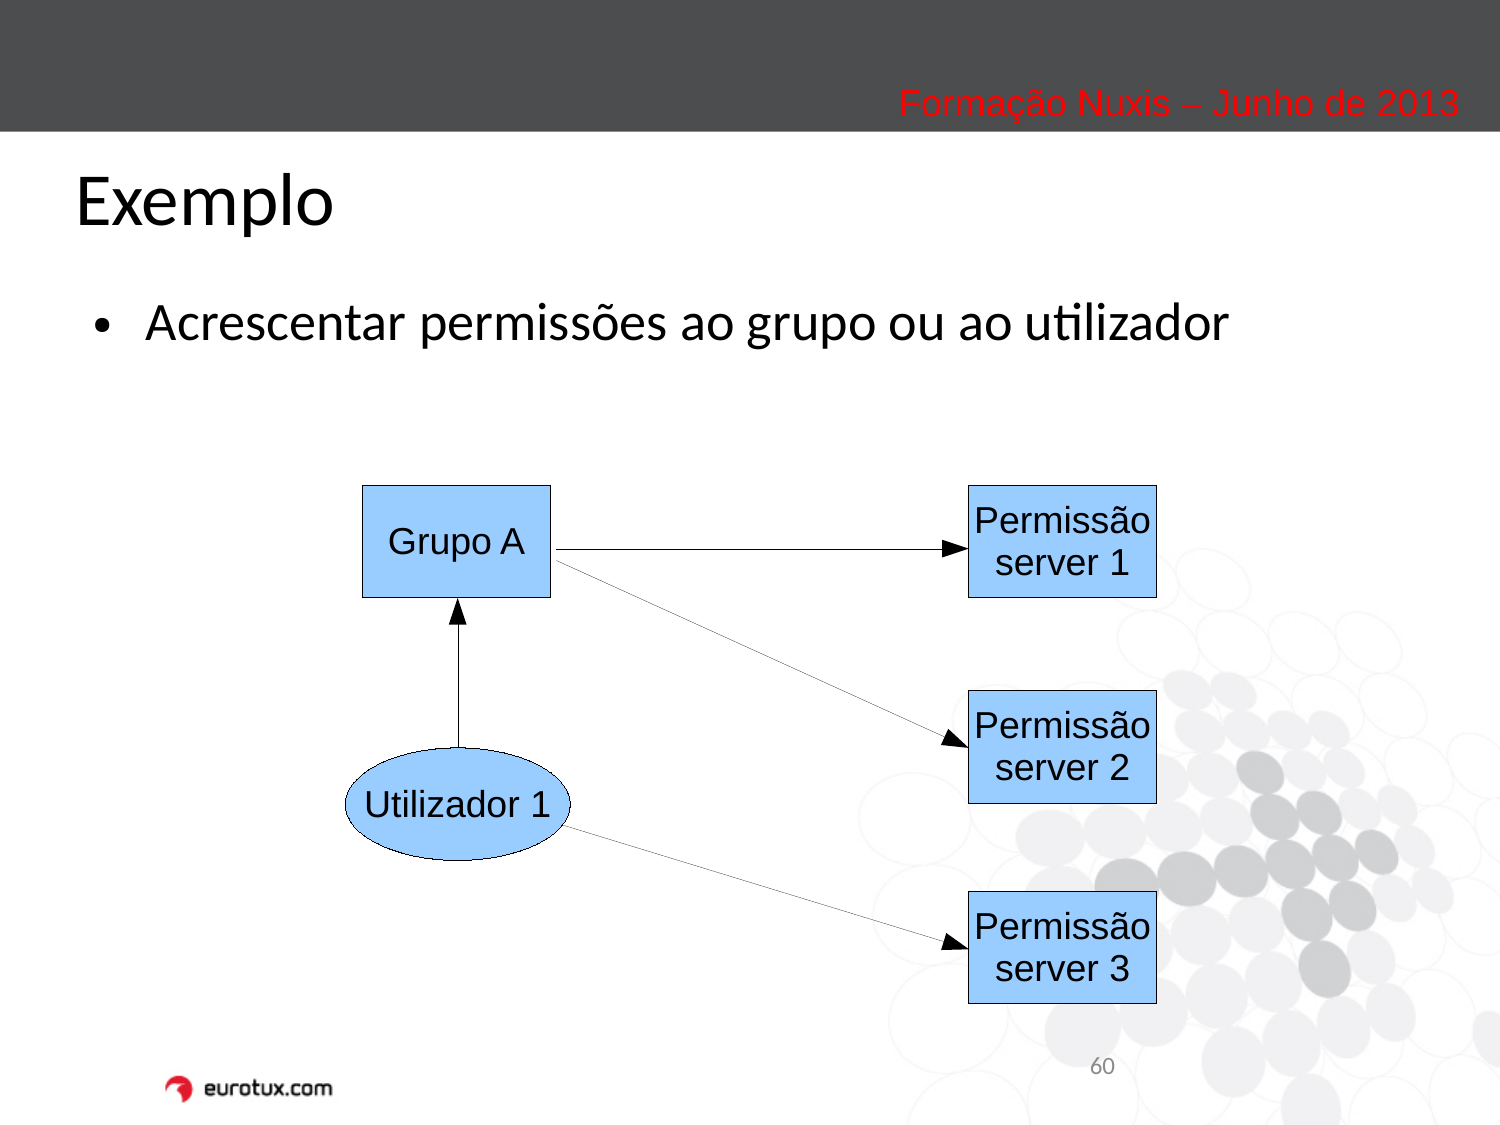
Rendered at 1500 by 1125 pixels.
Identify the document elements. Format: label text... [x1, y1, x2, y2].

text_box Permissão server 3 [968, 891, 1157, 1004]
list Acrescentar permissões ao grupo ou ao utilizador [75, 299, 1425, 953]
text_box Grupo A [362, 485, 551, 598]
title Exemplo [75, 112, 1425, 299]
text_box Utilizador 1 [345, 747, 571, 861]
text_box Permissão server 1 [968, 485, 1157, 598]
picture [0, 0, 1500, 1125]
text_box Permissão server 2 [968, 690, 1157, 804]
